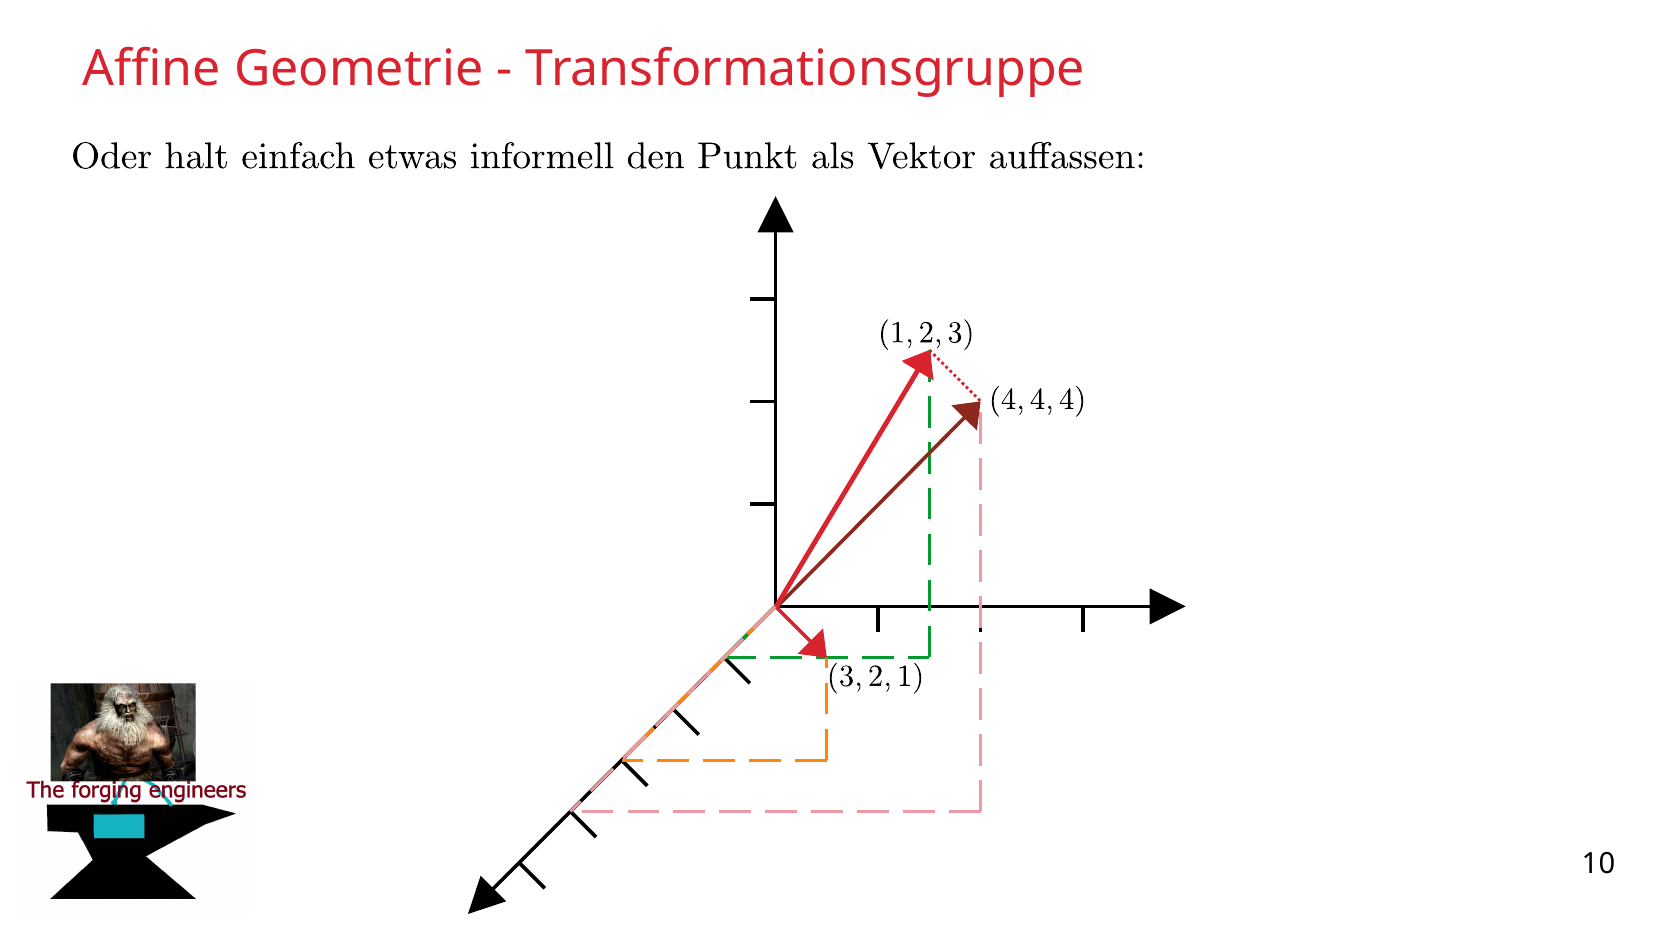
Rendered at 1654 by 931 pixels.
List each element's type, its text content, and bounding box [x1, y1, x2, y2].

picture [17, 679, 254, 916]
title Affine Geometrie - Transformationsgruppe [82, 37, 1571, 95]
picture [71, 141, 1143, 170]
picture [466, 194, 1188, 916]
